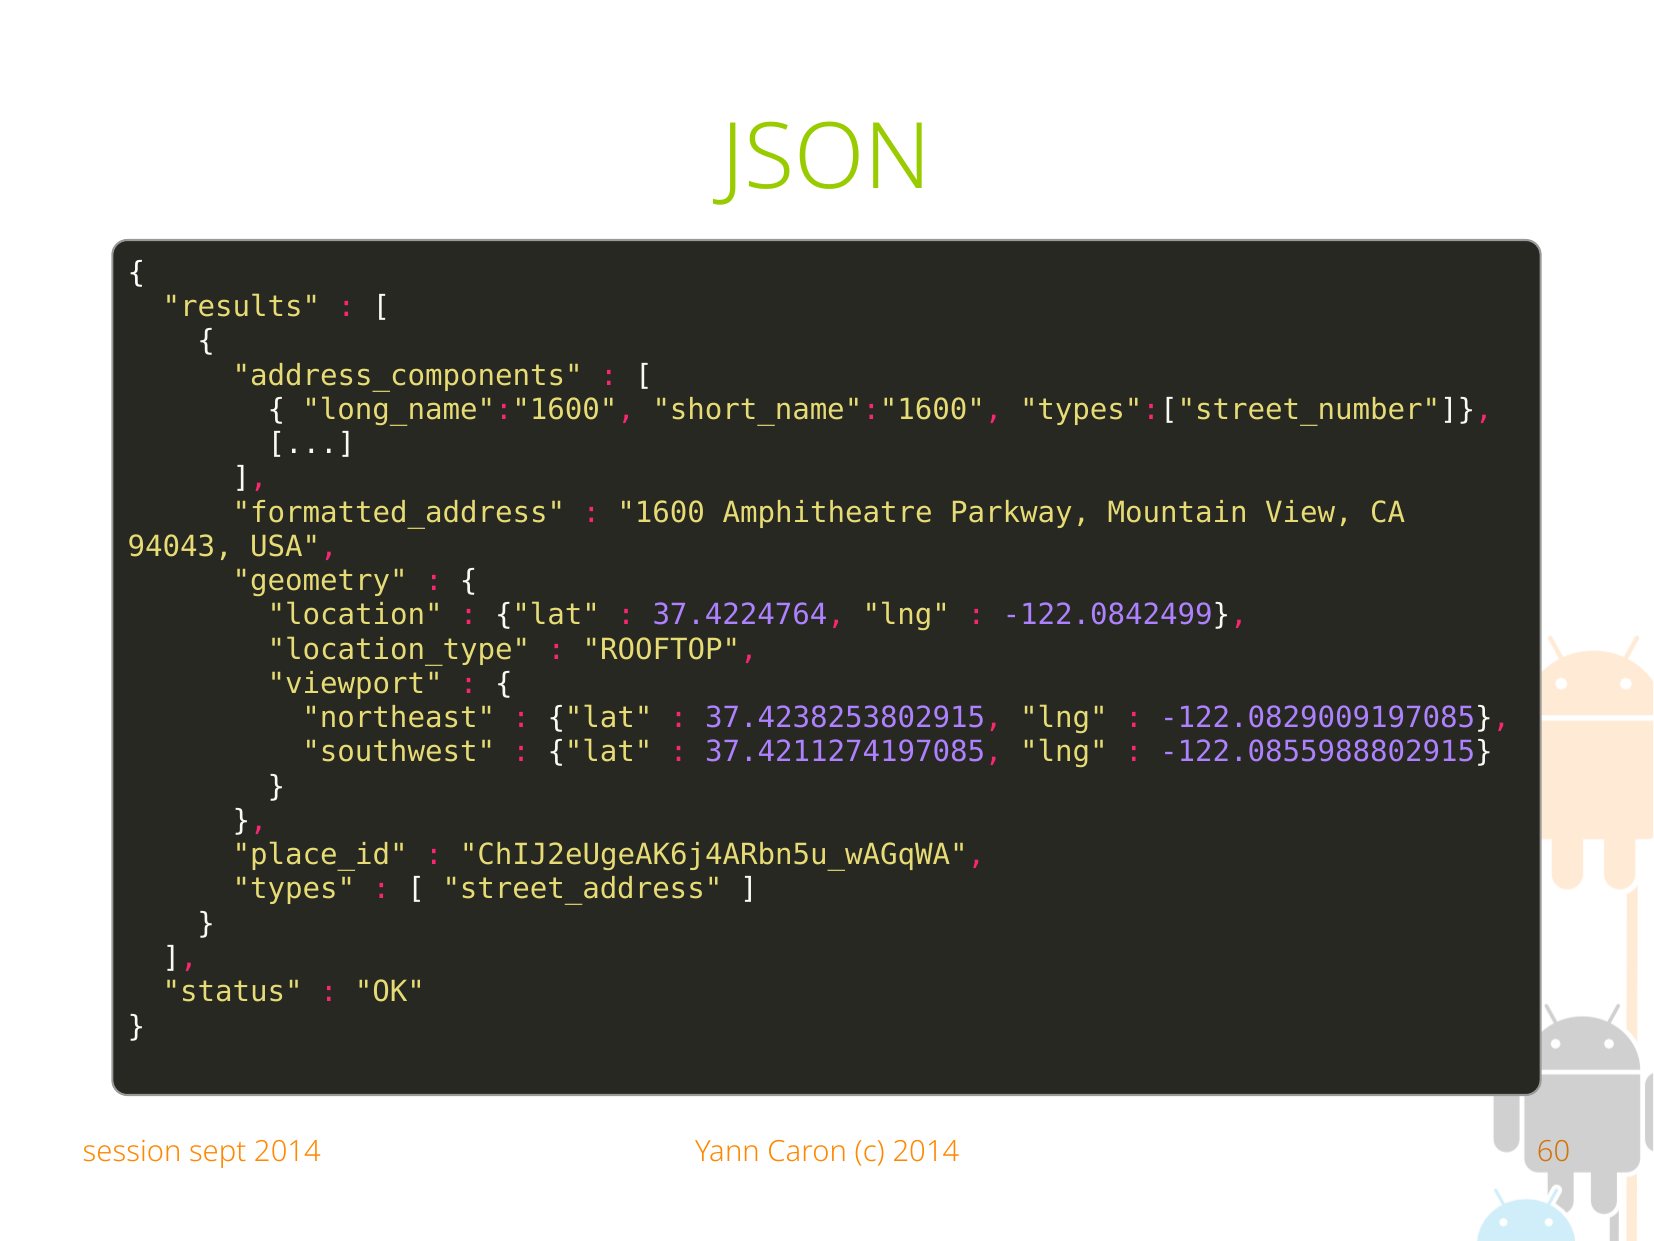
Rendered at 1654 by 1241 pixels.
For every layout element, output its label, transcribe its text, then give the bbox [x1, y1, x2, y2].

picture [240, 423, 1654, 1241]
title JSON [82, 49, 1571, 257]
text_box { "results" : [ { "address_components" : [ { "long_name":"1600", "short_name":"1600", "types":["street_number"]}, [...] ], "formatted_address" : "1600 Amphitheatre Parkway, Mountain View, CA 94043, USA", "geometry" : { "location" : {"lat" : 37.4224764, "lng" : -122.0842499}, "location_type" : "ROOFTOP", "viewport" : { "northeast" : {"lat" : 37.4238253802915, "lng" : -122.0829009197085}, "southwest" : {"lat" : 37.4211274197085, "lng" : -122.0855988802915} } }, "place_id" : "ChIJ2eUgeAK6j4ARbn5u_wAGqWA", "types" : [ "street_address" ] } ], "status" : "OK" } [112, 240, 1541, 1096]
